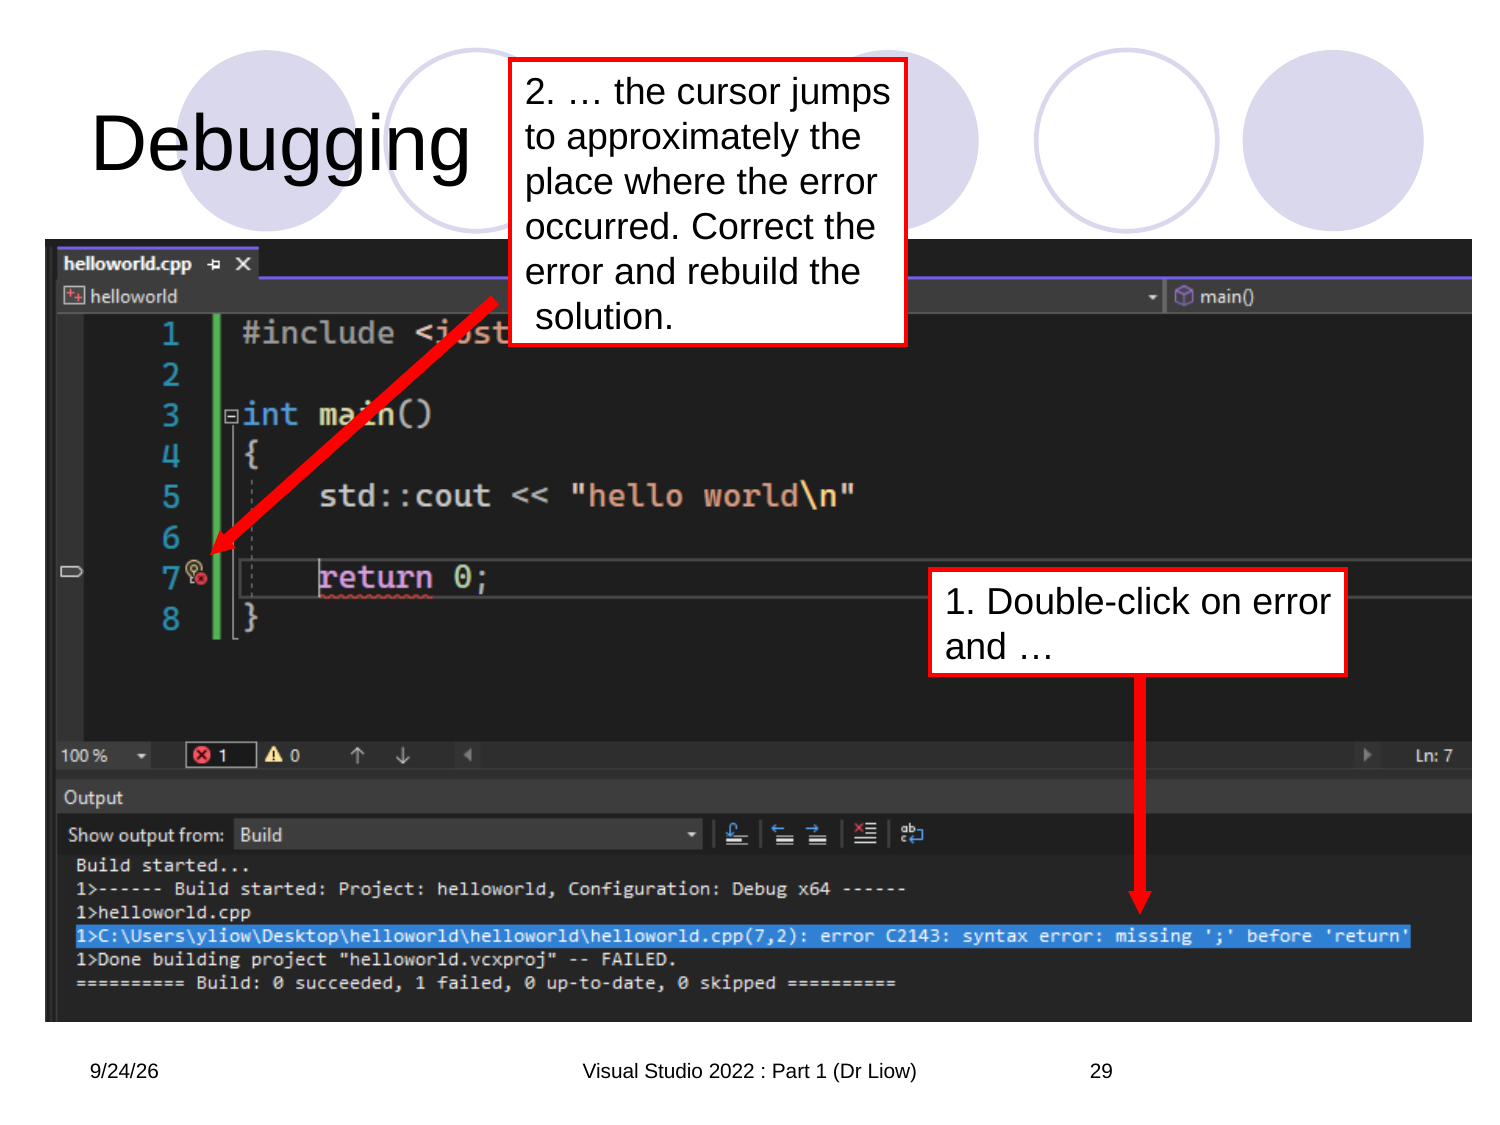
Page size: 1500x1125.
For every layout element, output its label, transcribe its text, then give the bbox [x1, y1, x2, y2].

text_box 1/11/22 [74, 1049, 426, 1101]
text_box 2. … the cursor jumps to approximately the place where the error occurred. Correct the error and rebuild the solution. [510, 59, 907, 346]
text_box Visual Studio 2022 : Part 1 (Dr Liow) [512, 1049, 988, 1101]
text_box 1. Double-click on error and … [929, 569, 1347, 676]
title Debugging [75, 45, 1426, 233]
picture [45, 239, 1472, 1022]
text_box <number> [1074, 1049, 1426, 1101]
